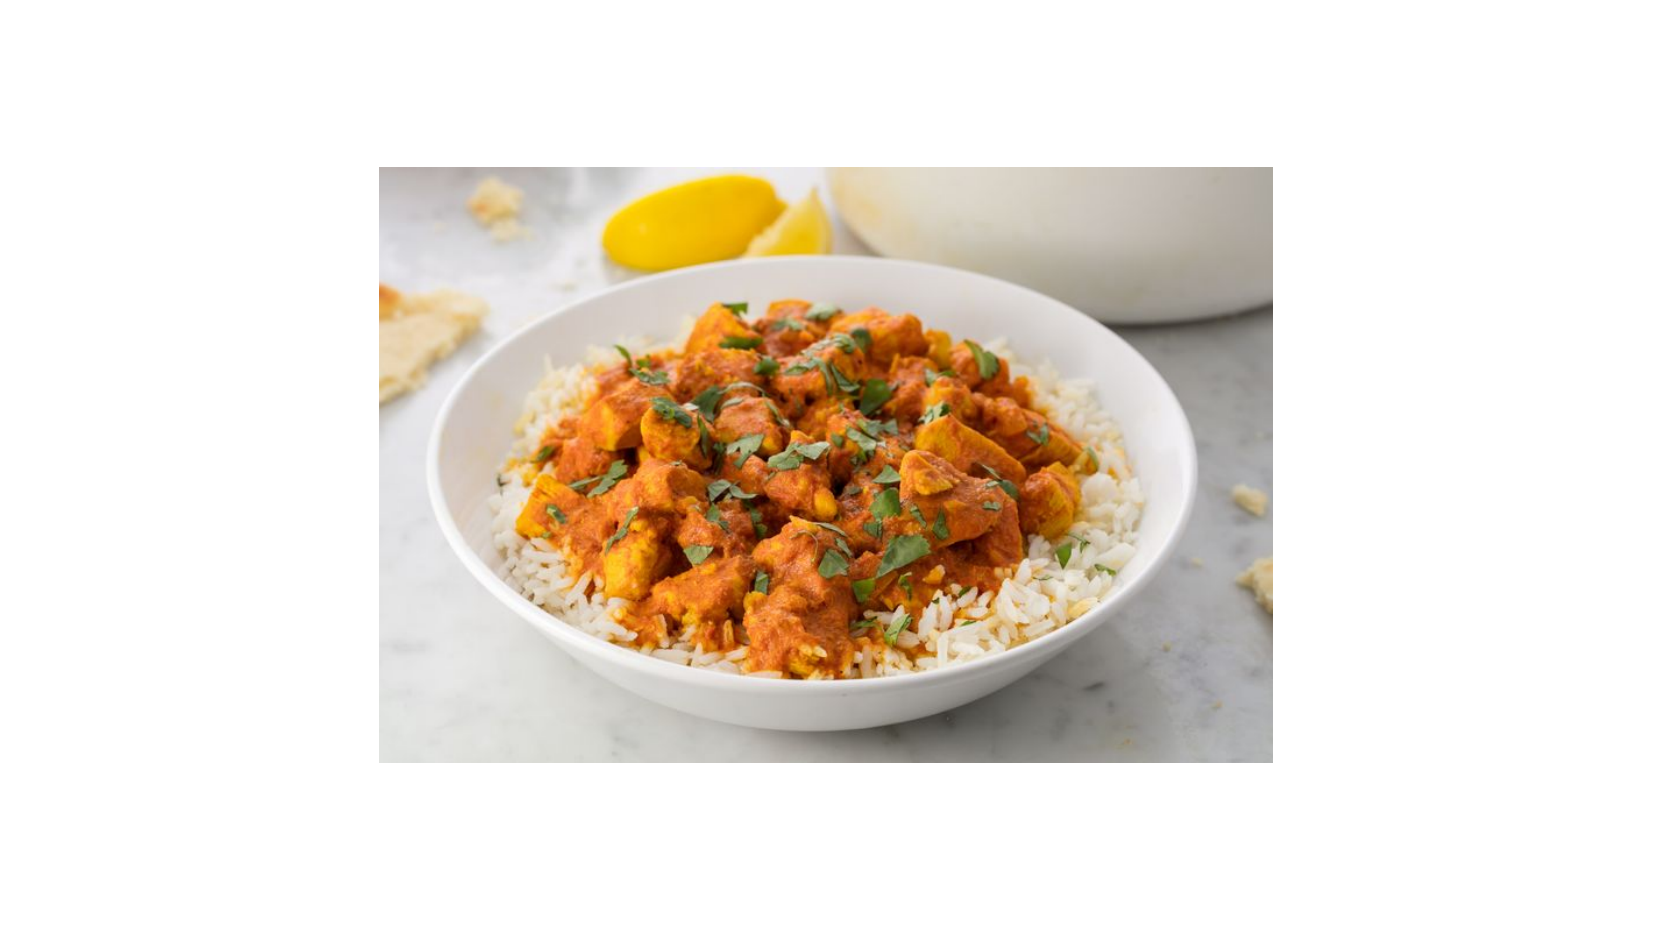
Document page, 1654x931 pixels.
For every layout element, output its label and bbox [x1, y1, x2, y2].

picture [379, 167, 1273, 763]
